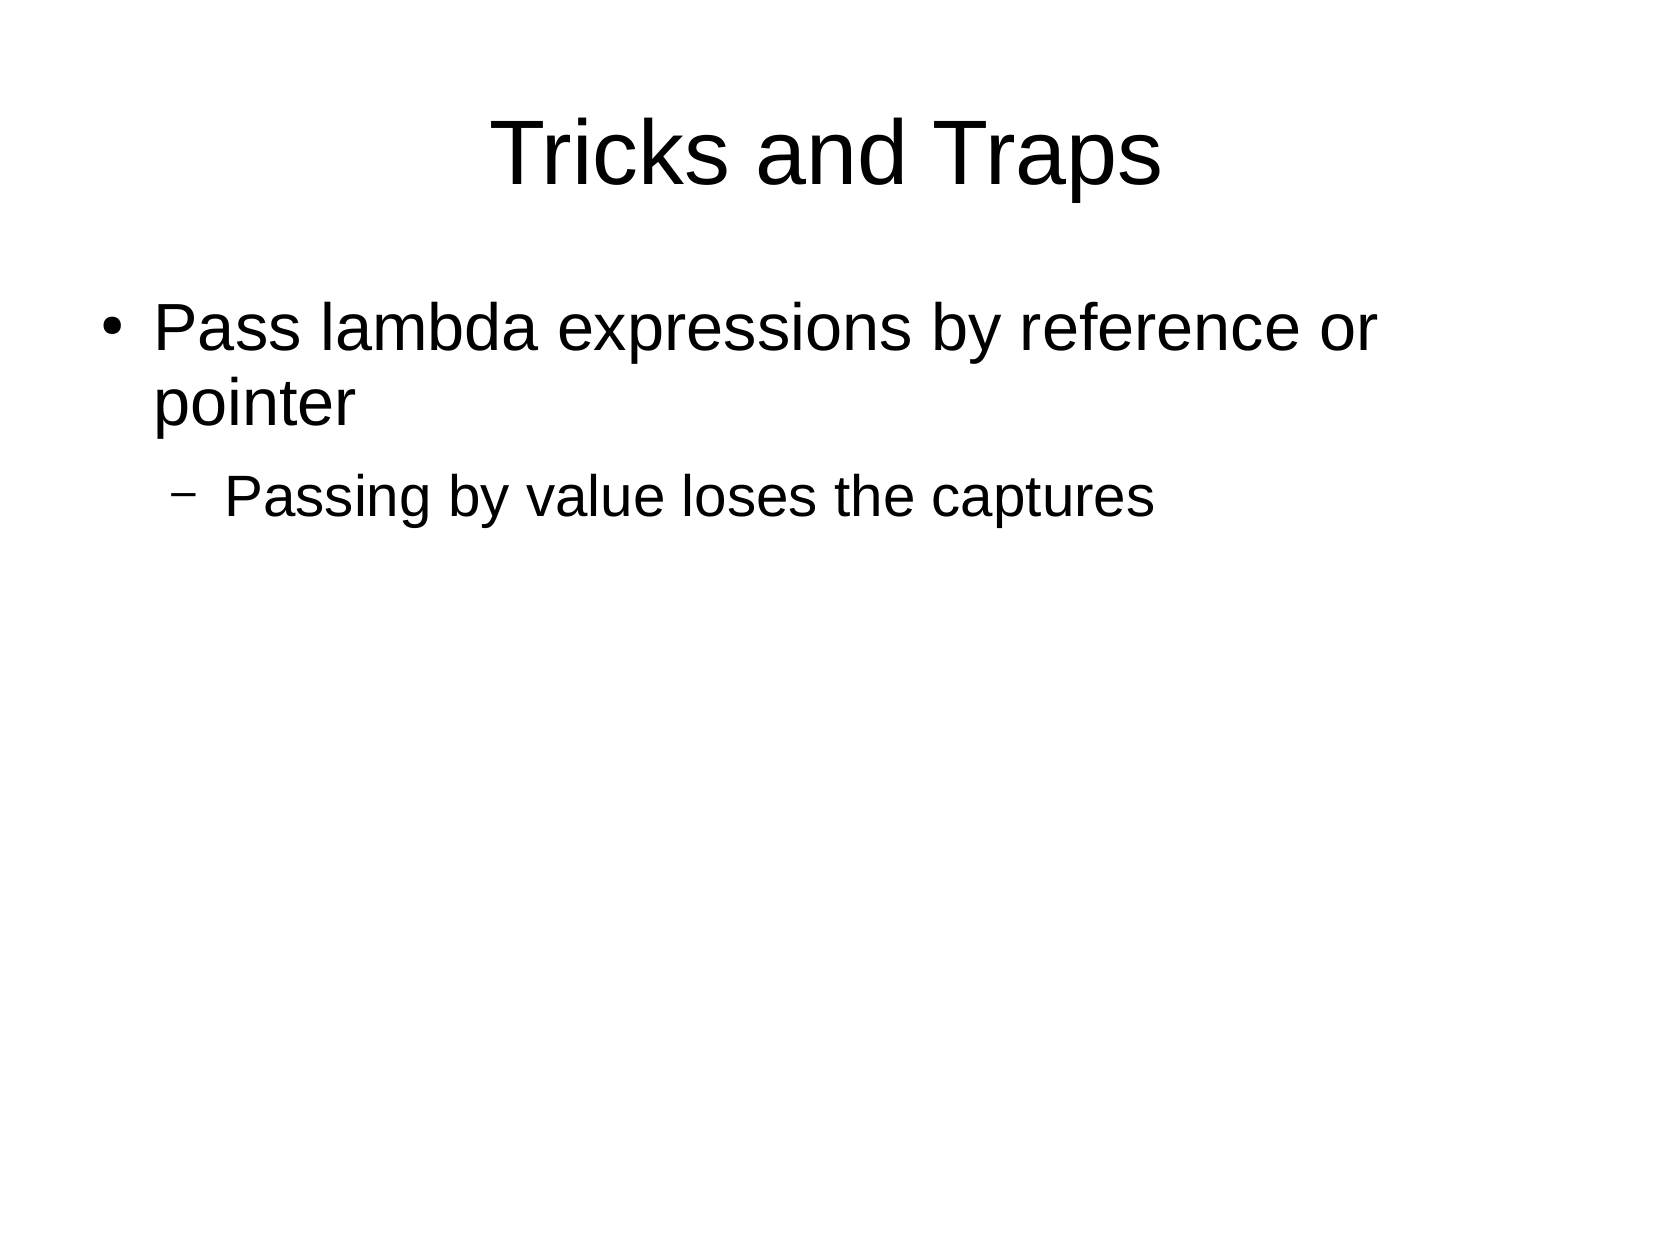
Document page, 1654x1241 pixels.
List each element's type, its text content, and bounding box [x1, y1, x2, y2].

title Tricks and Traps [82, 49, 1571, 257]
list Pass lambda expressions by reference or pointer Passing by value loses the captures [82, 290, 1571, 634]
